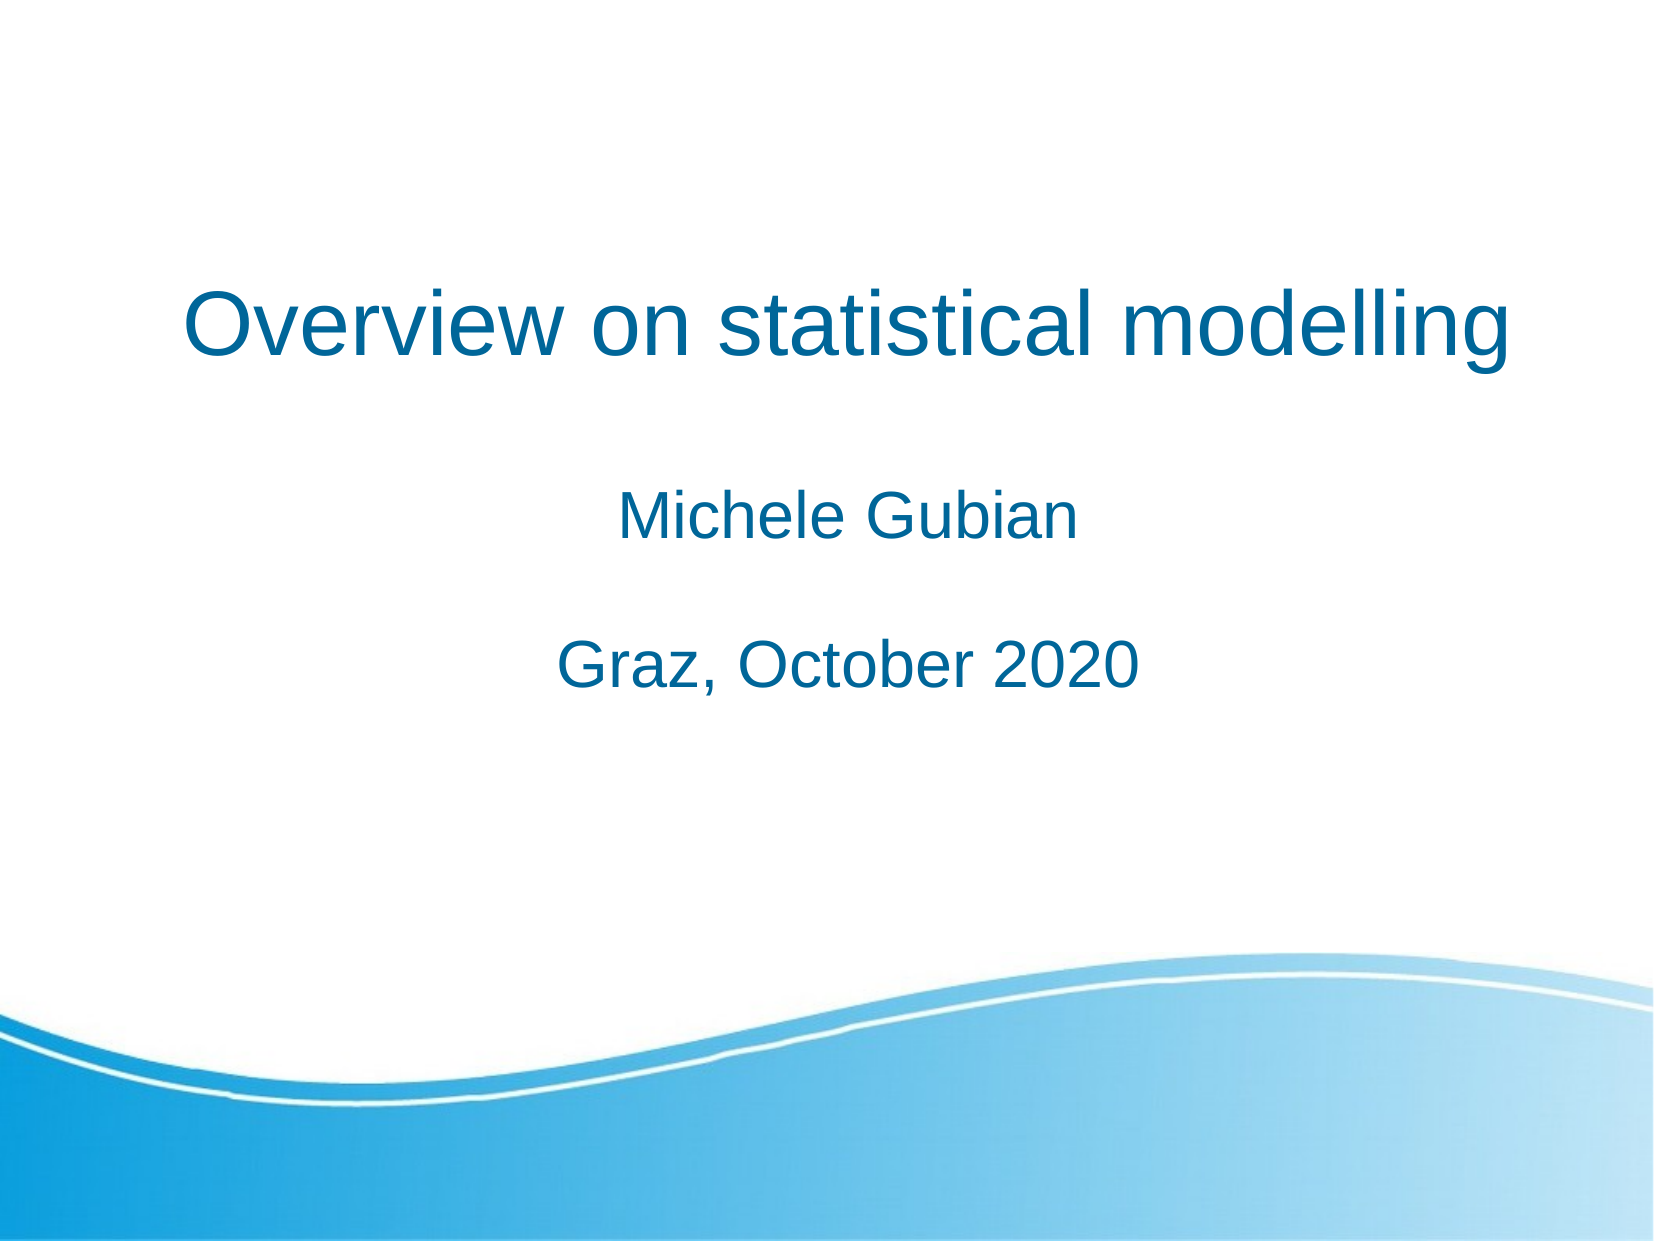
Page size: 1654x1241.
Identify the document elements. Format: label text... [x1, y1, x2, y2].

title Overview on statistical modelling Michele Gubian Graz, October 2020 [104, 272, 1593, 703]
picture [0, 952, 1654, 1241]
